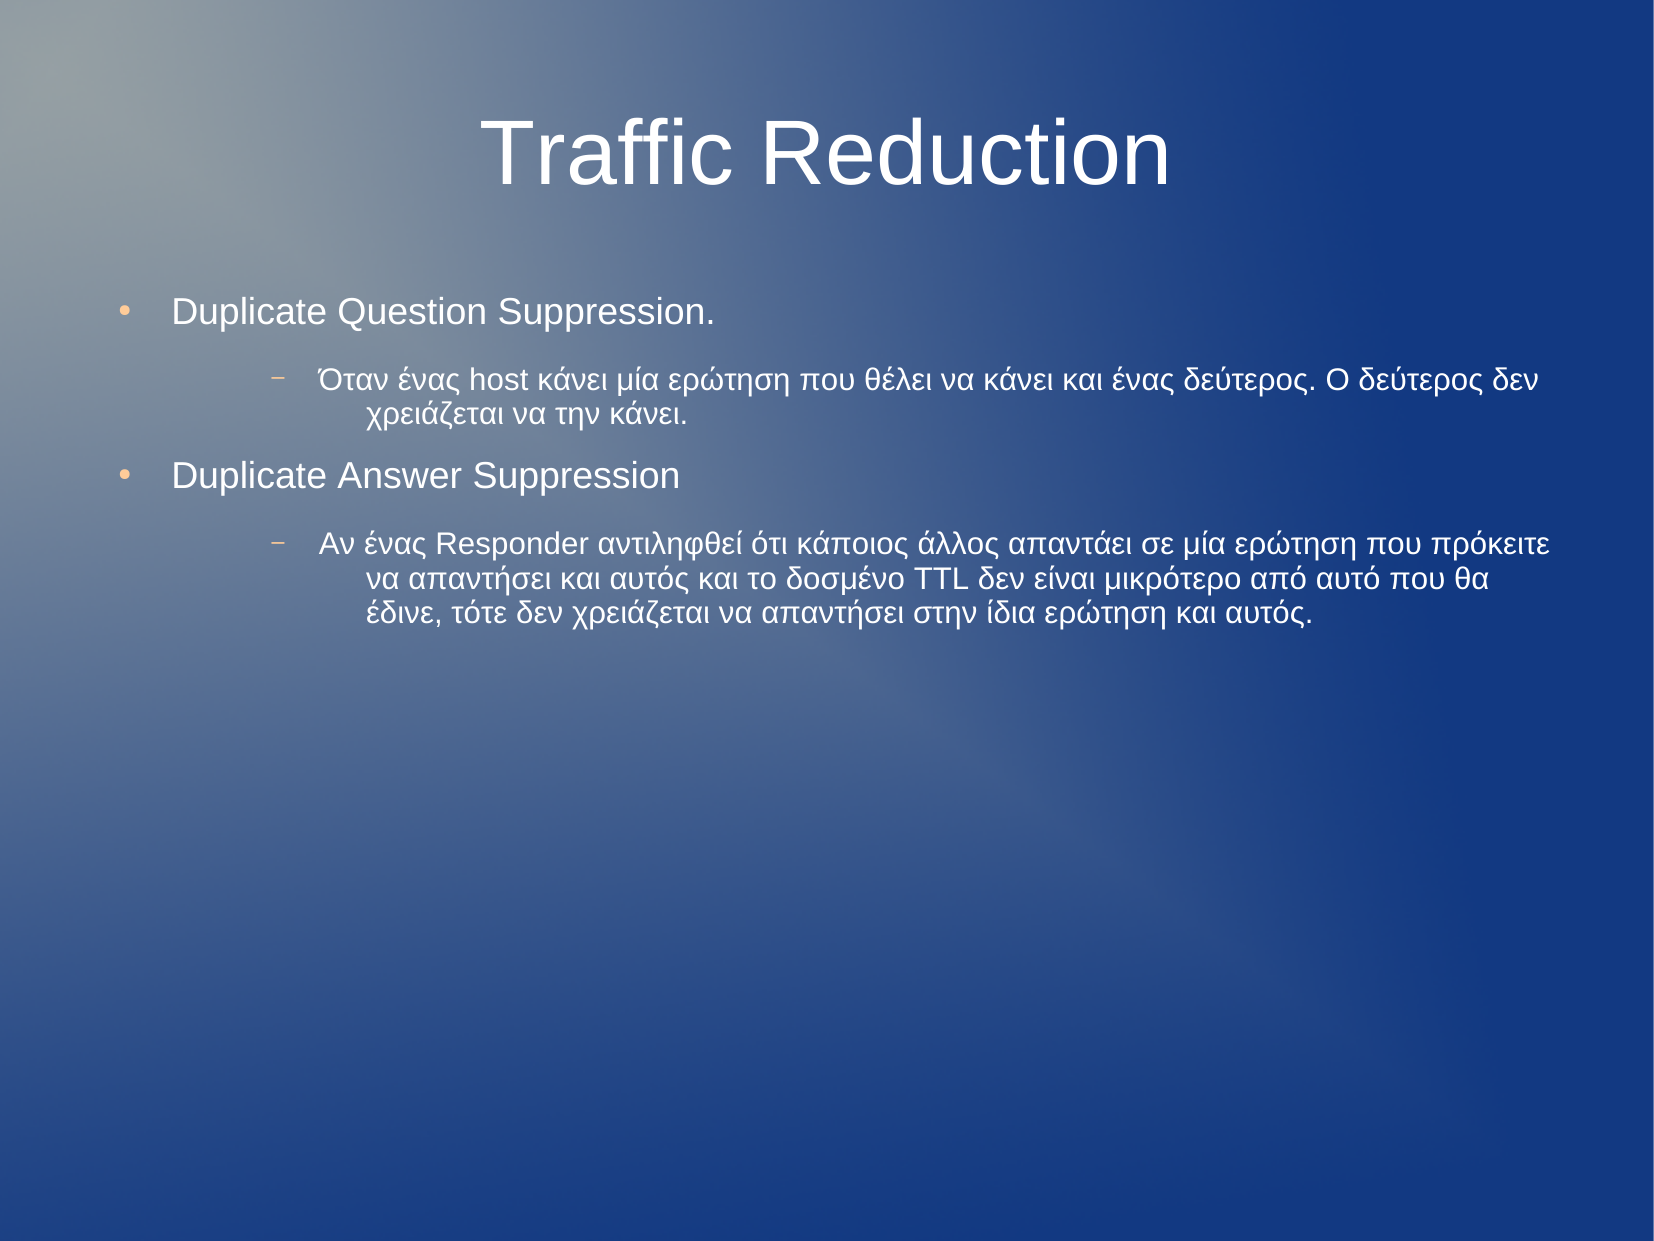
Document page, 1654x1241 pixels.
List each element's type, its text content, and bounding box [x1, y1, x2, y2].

title Traffic Reduction [82, 49, 1571, 257]
picture [0, 0, 1654, 1241]
list Duplicate Question Suppression. Όταν ένας host κάνει μία ερώτηση που θέλει να κάνει και ένας δεύτερος. Ο δεύτερος δεν χρειάζεται να την κάνει. Duplicate Answer Suppression Αν ένας Responder αντιληφθεί ότι κάποιος άλλος απαντάει σε μία ερώτηση που πρόκειτε να απαντήσει και αυτός και το δοσμένο TTL δεν είναι μικρότερο από αυτό που θα έδινε, τότε δεν χρειάζεται να απαντήσει στην ίδια ερώτηση και αυτός. [82, 290, 1571, 1109]
